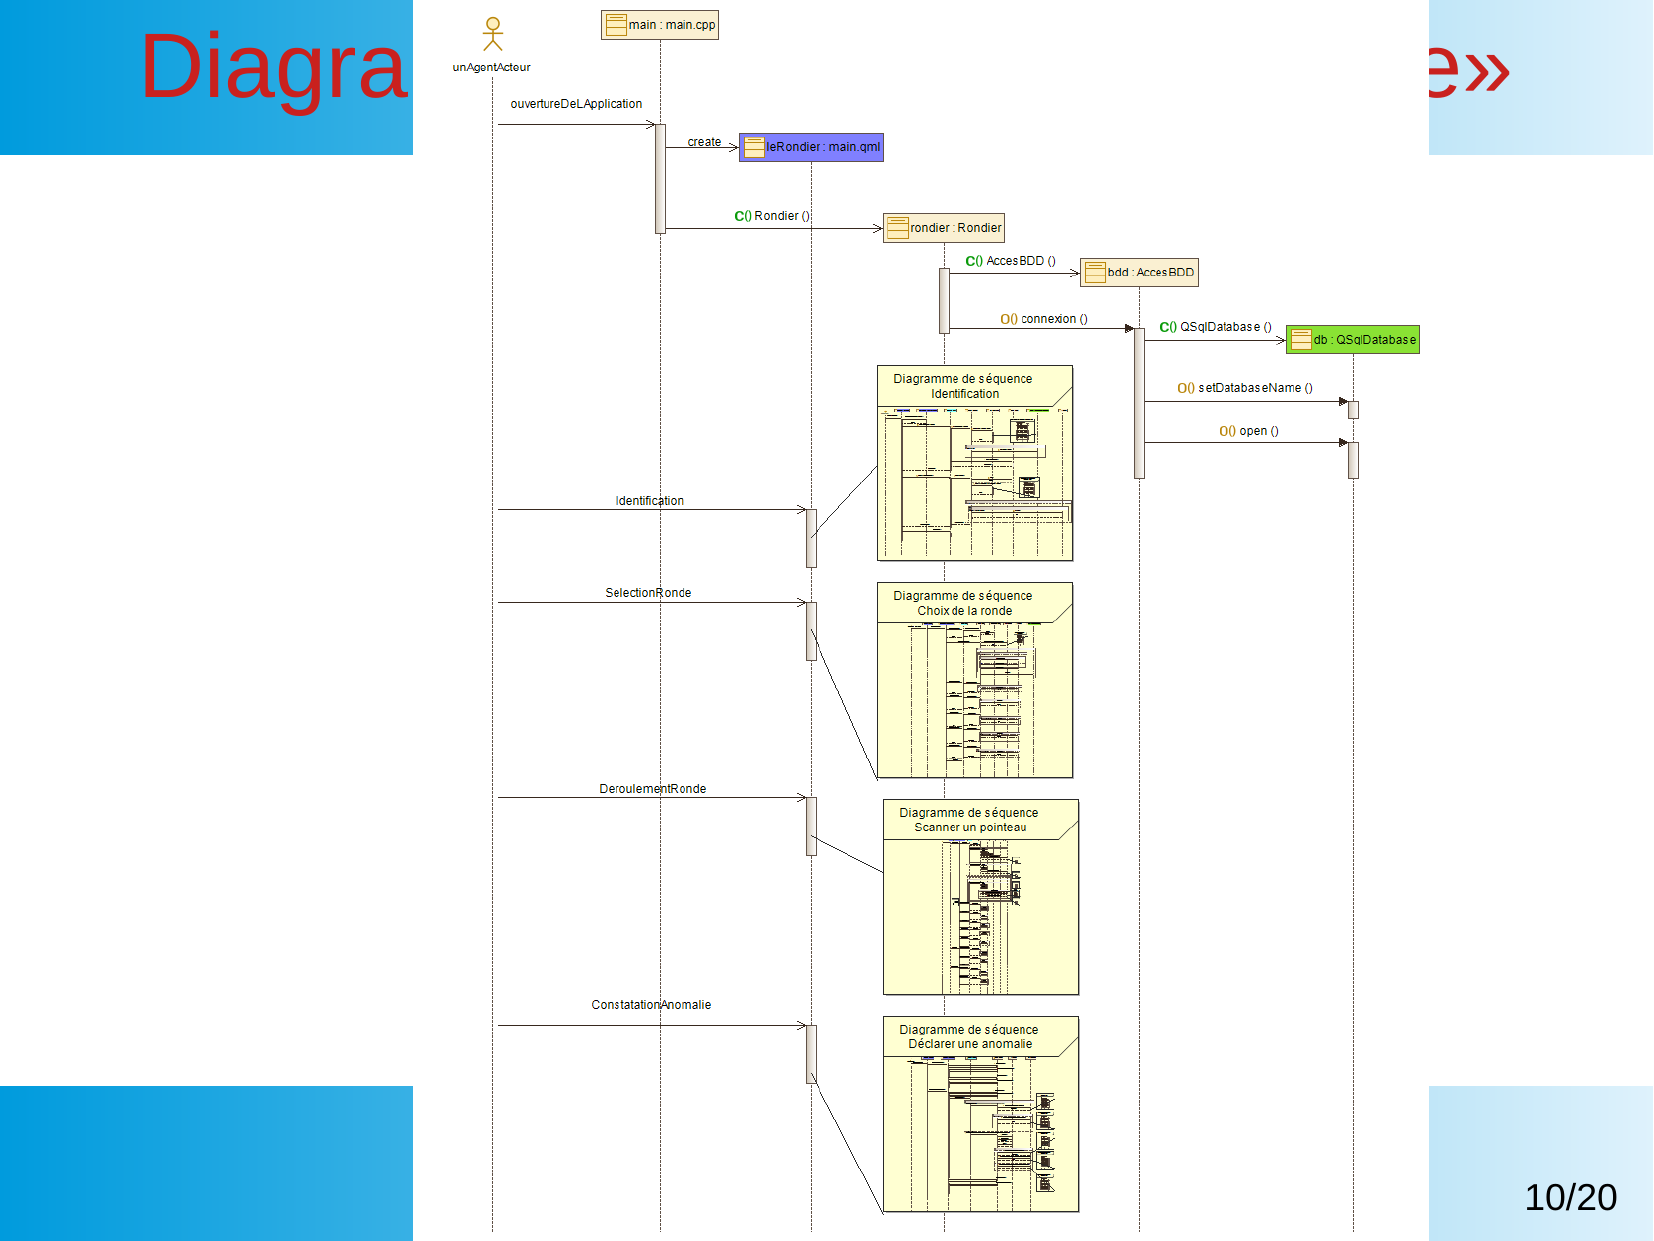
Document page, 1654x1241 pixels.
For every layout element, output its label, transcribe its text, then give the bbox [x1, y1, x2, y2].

title Diagramme «Réaliser une ronde» [1429, 0, 1571, 169]
text_box <numéro>/20 [1509, 1169, 1654, 1240]
picture [413, 0, 1429, 1241]
title Diagramme «Réaliser une ronde» [82, 0, 413, 169]
